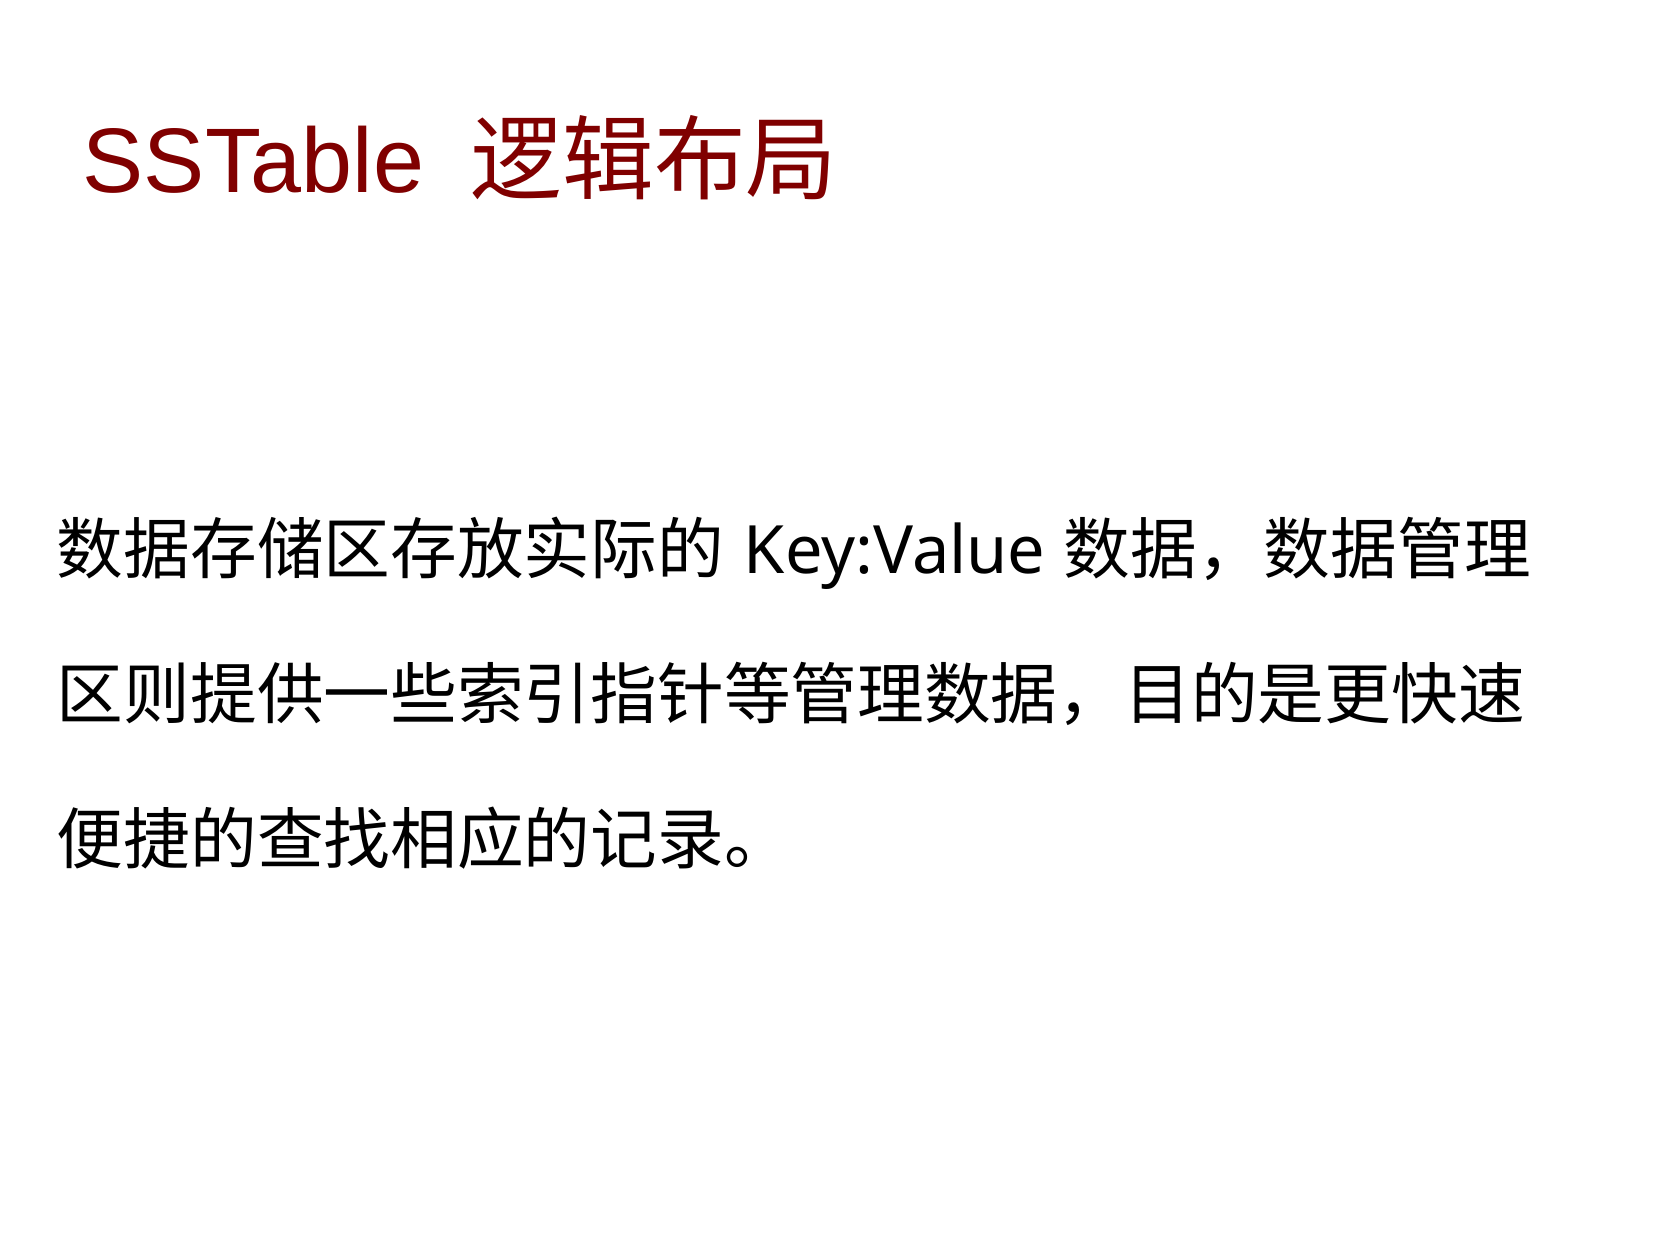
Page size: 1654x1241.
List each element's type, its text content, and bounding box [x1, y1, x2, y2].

title SSTable 逻辑布局 [82, 49, 1571, 257]
subtitle 数据存储区存放实际的Key:Value数据，数据管理区则提供一些索引指针等管理数据，目的是更快速便捷的查找相应的记录。 [56, 255, 1546, 1076]
